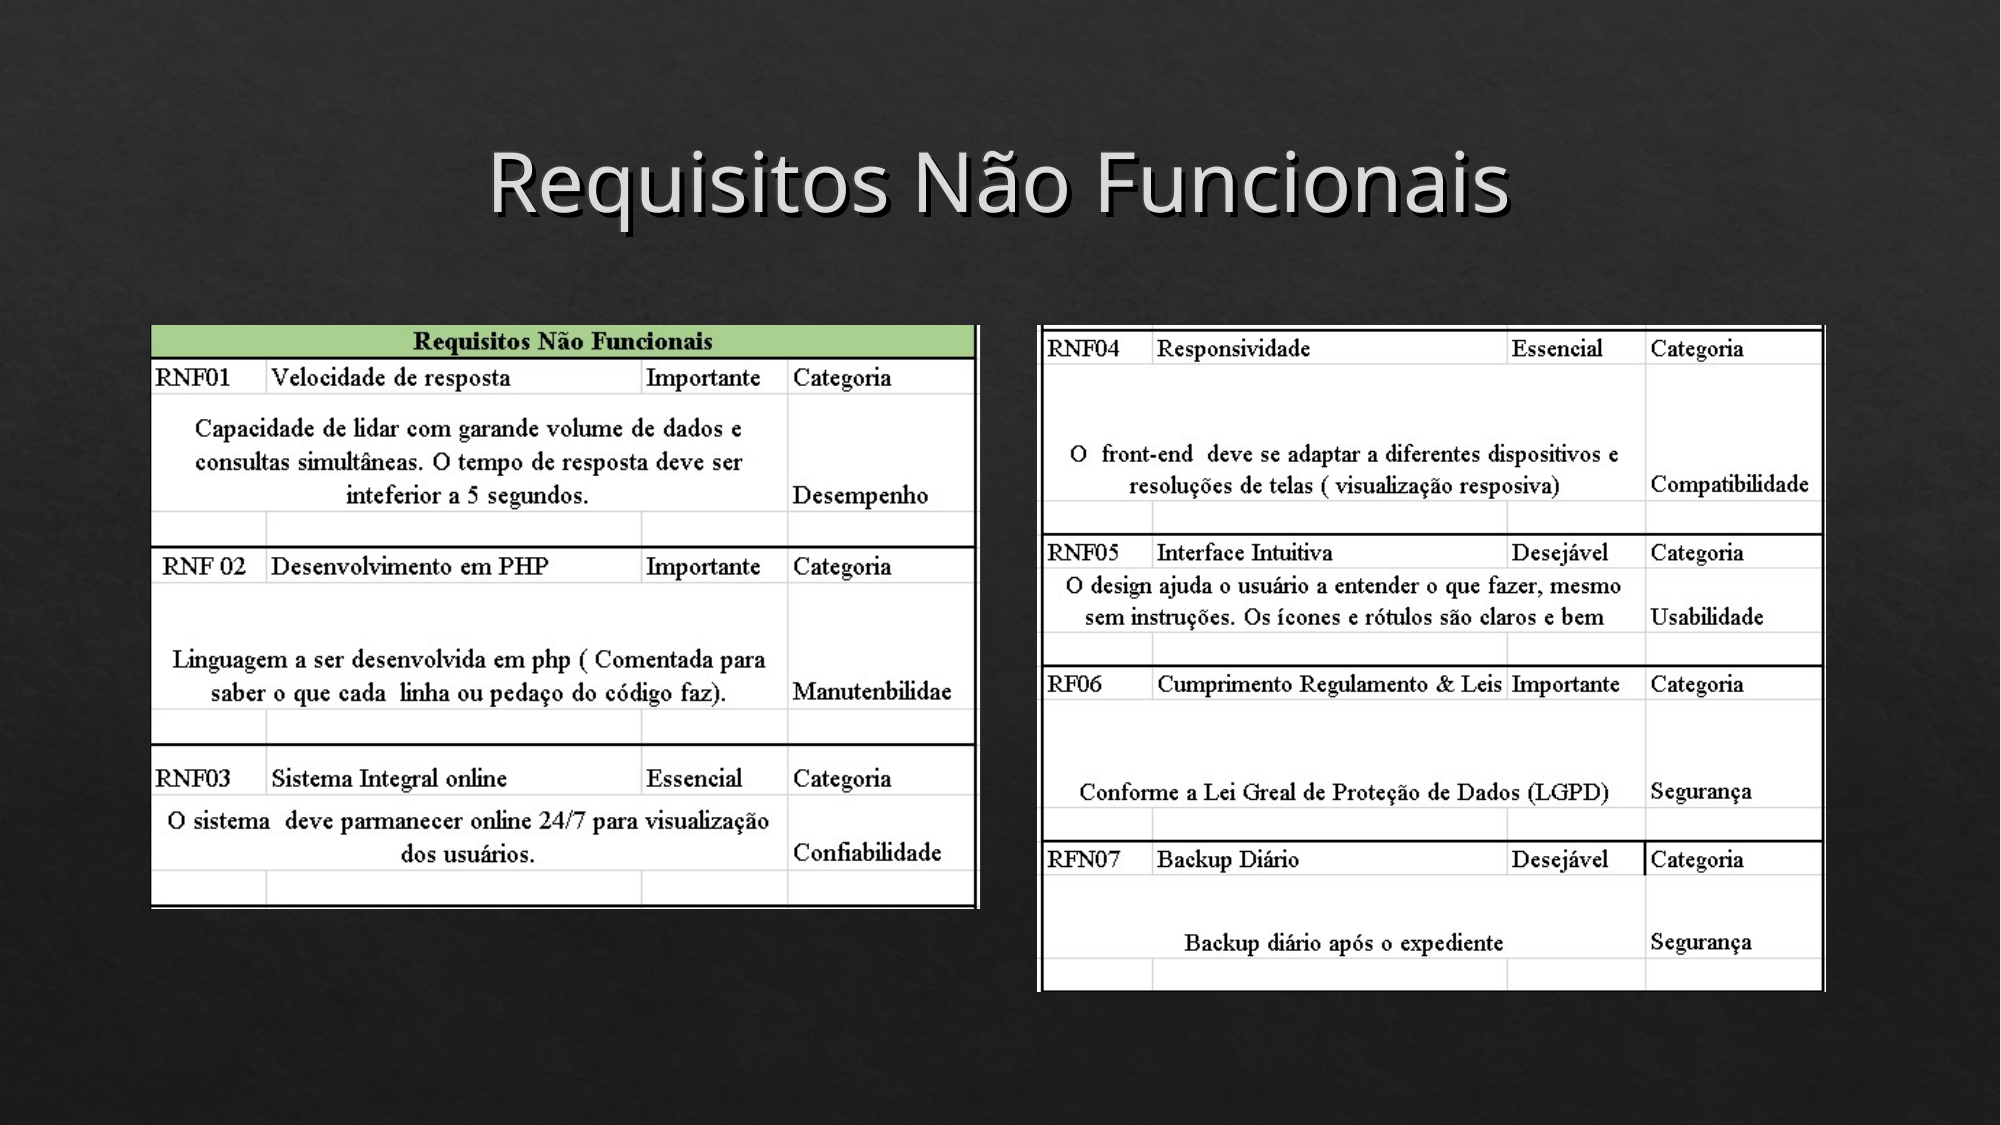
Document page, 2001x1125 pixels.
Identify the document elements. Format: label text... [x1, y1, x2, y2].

picture [1037, 325, 1826, 992]
title Requisitos Não Funcionais [149, 99, 1849, 260]
picture [150, 325, 980, 909]
